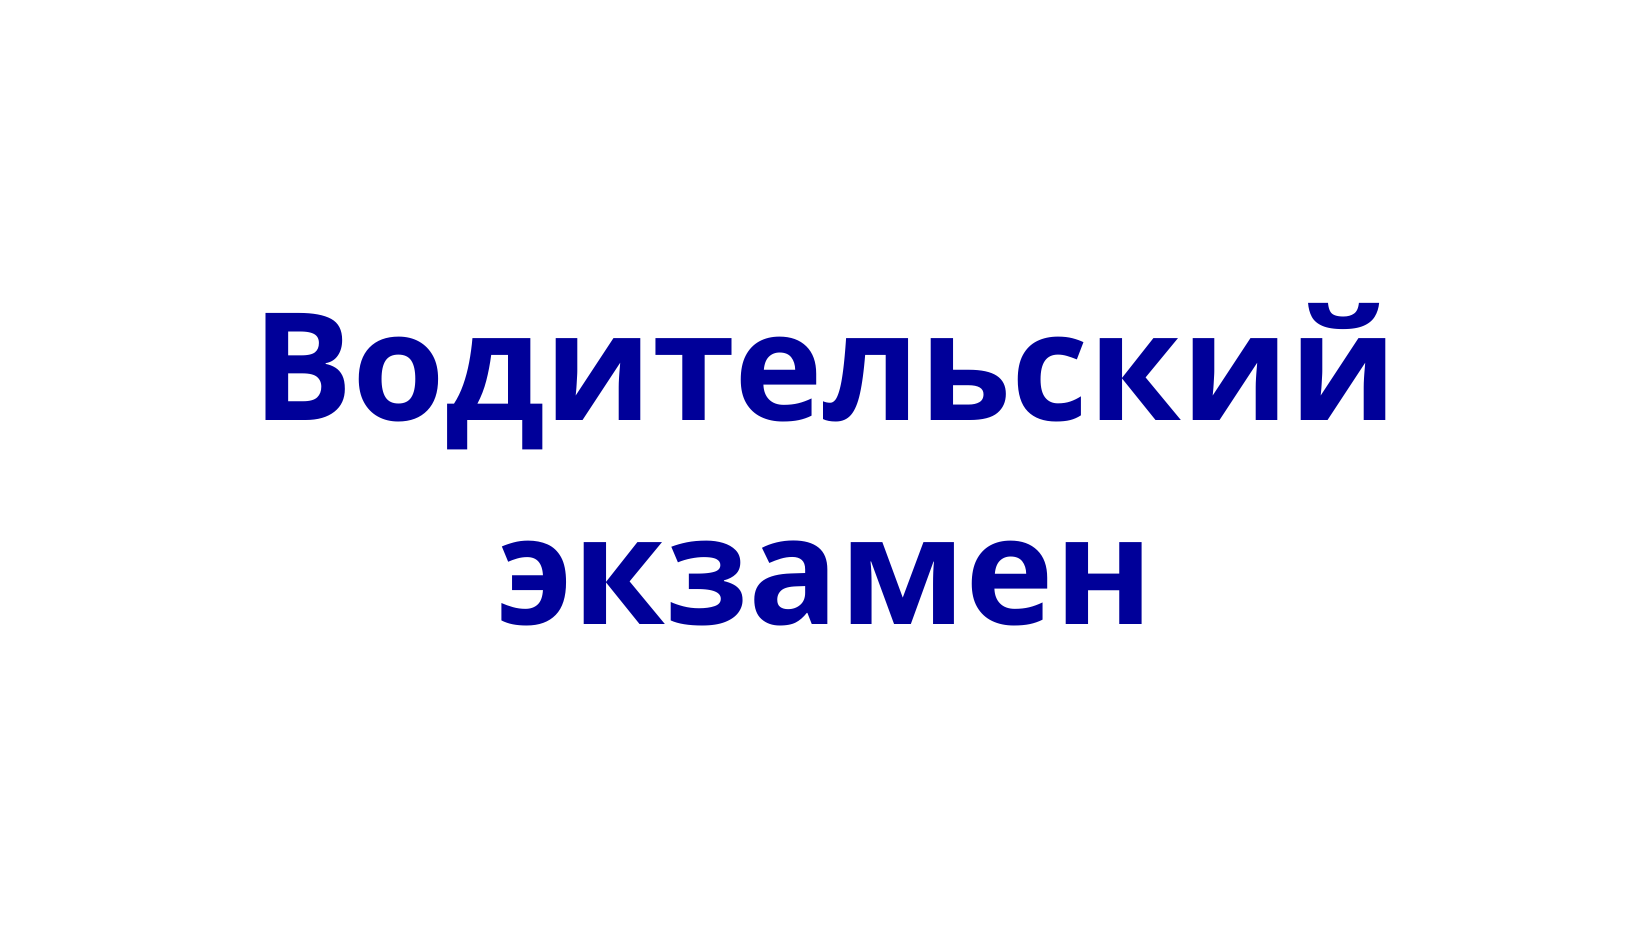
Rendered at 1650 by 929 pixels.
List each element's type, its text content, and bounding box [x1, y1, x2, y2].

subtitle Водительский экзамен [0, 0, 1650, 929]
